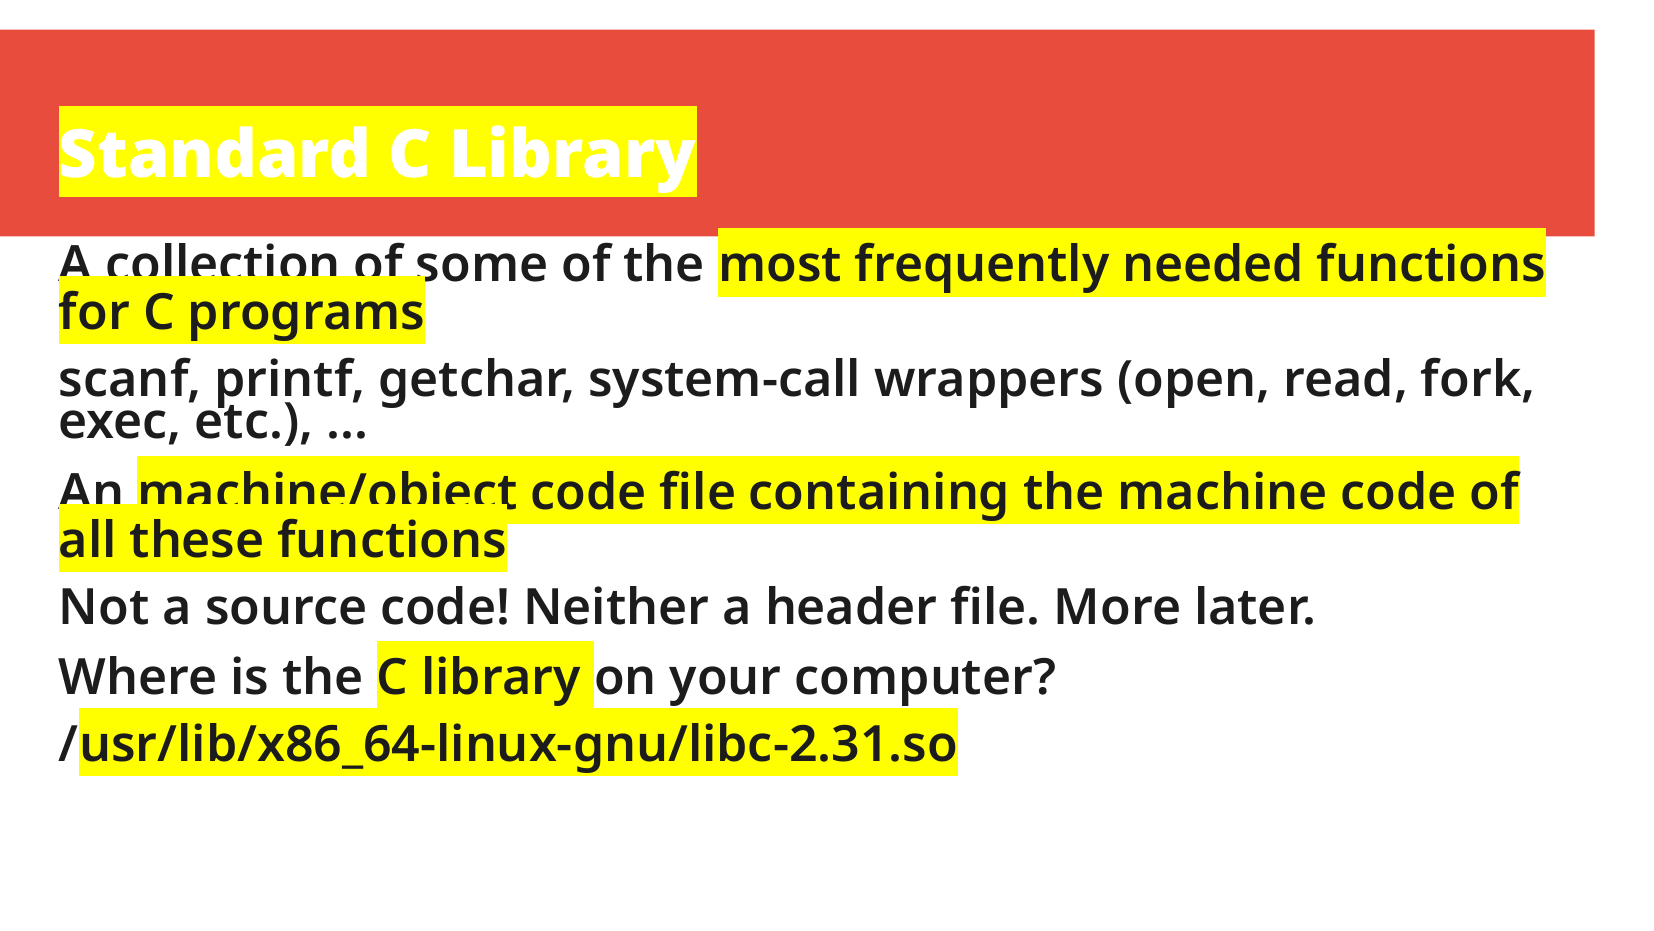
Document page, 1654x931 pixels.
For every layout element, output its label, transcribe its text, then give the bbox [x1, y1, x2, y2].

title Standard C Library [59, 79, 1595, 191]
list A collection of some of the most frequently needed functions for C programs scanf, printf, getchar, system-call wrappers (open, read, fork, exec, etc.), ... An machine/object code file containing the machine code of all these functions Not a source code! Neither a header file. More later. Where is the C library on your computer? /usr/lib/x86_64-linux-gnu/libc-2.31.so [59, 243, 1565, 820]
